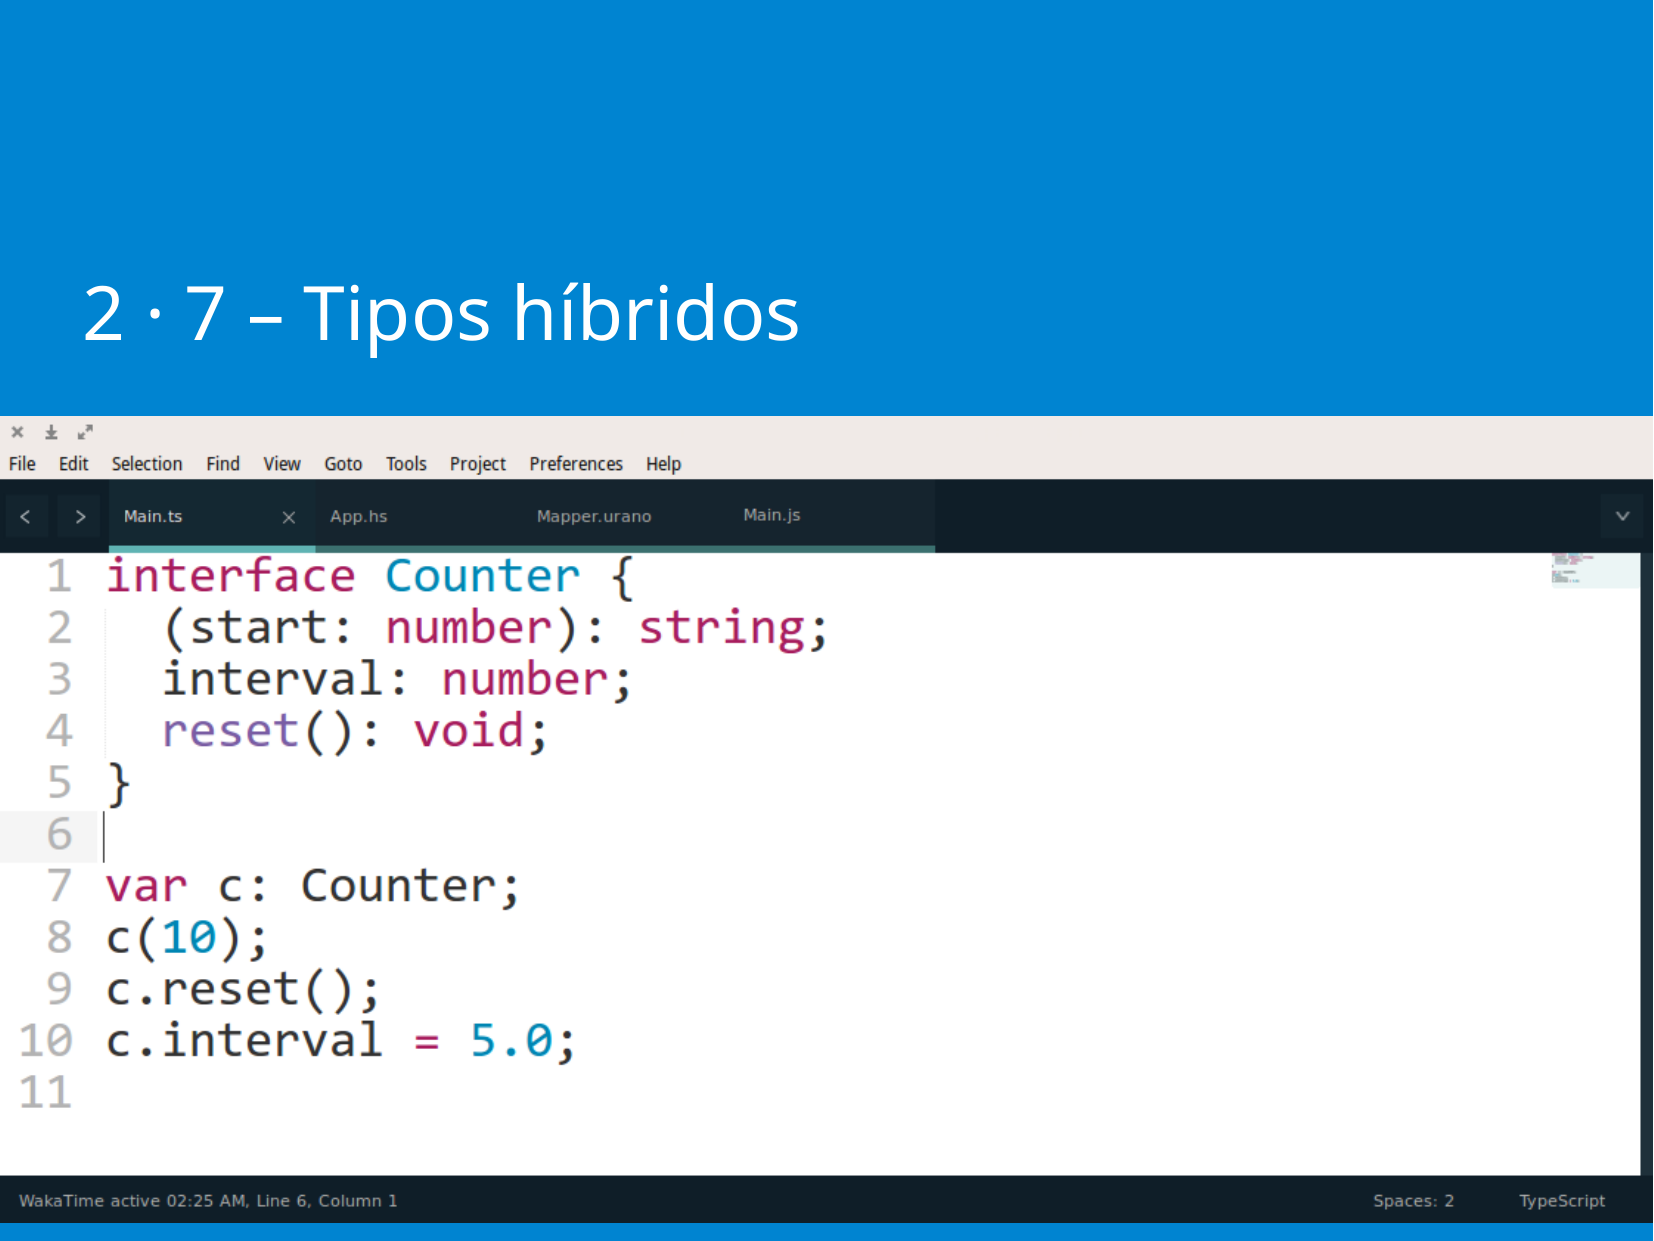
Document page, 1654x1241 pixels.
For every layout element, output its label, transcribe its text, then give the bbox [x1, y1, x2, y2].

title 2 · 7 – Tipos híbridos [82, 248, 1571, 375]
picture [0, 416, 1653, 1223]
